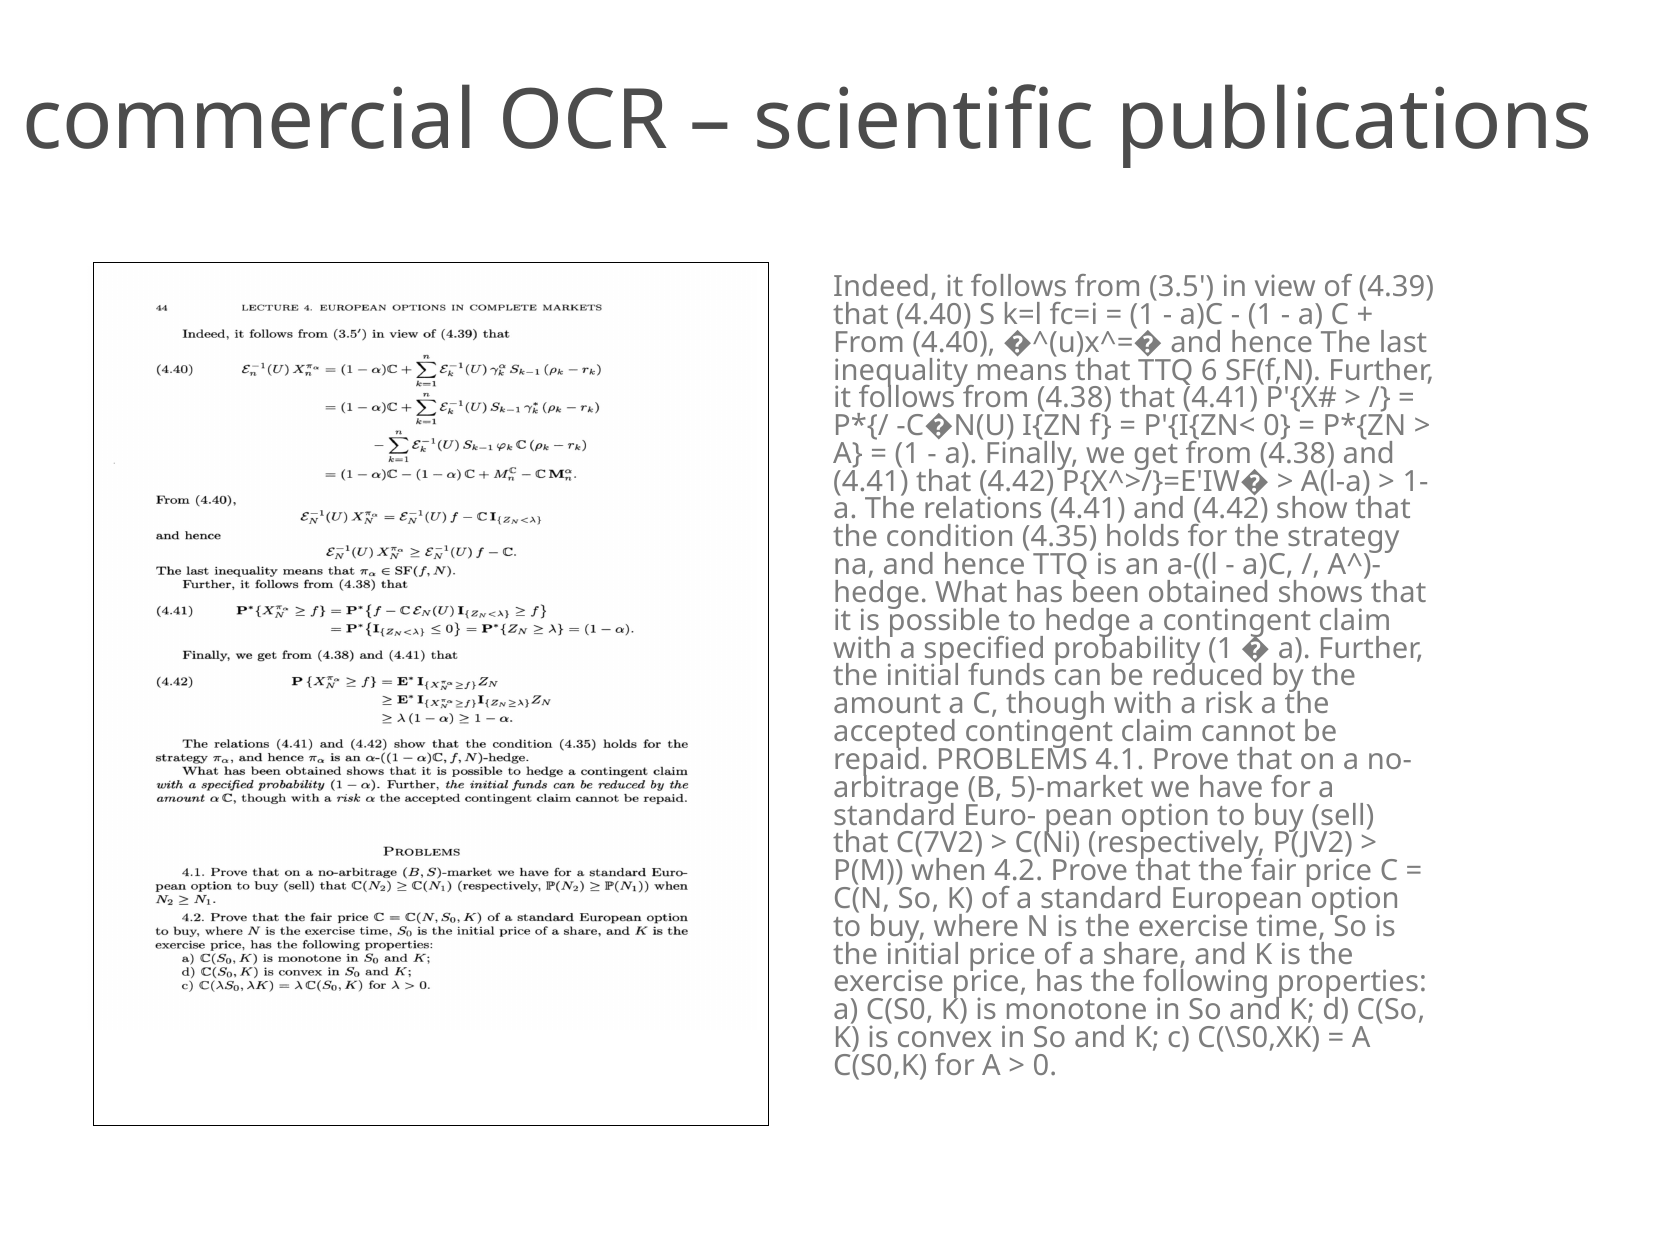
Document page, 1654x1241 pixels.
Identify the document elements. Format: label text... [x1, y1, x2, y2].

picture [94, 266, 757, 1030]
title commercial OCR – scientific publications [22, 0, 1654, 234]
picture [87, 266, 93, 1030]
list Indeed, it follows from (3.5') in view of (4.39) that (4.40) S k=l fc=i = (1 - a)C - (1 - a) C + From (4.40), �^(u)x^=� and hence The last inequality means that TTQ 6 SF(f,N). Further, it follows from (4.38) that (4.41) P'{X# > /} = P*{/ -C�N(U) I{ZN f} = P'{I{ZN< 0} = P*{ZN > A} = (1 - a). Finally, we get from (4.38) and (4.41) that (4.42) P{X^>/}=E'IW� > A(l-a) > 1-a. The relations (4.41) and (4.42) show that the condition (4.35) holds for the strategy na, and hence TTQ is an a-((l - a)C, /, A^)-hedge. What has been obtained shows that it is possible to hedge a contingent claim with a specified probability (1 � a). Further, the initial funds can be reduced by the amount a C, though with a risk a the accepted contingent claim cannot be repaid. PROBLEMS 4.1. Prove that on a no-arbitrage (B, 5)-market we have for a standard Euro- pean option to buy (sell) that C(7V2) > C(Ni) (respectively, P(JV2) > P(M)) when 4.2. Prove that the fair price C = C(N, So, K) of a standard European option to buy, where N is the exercise time, So is the initial price of a share, and K is the exercise price, has the following properties: a) C(S0, K) is monotone in So and K; d) C(So, K) is convex in So and K; c) C(\S0,XK) = A C(S0,K) for A > 0. [781, 266, 1451, 1241]
